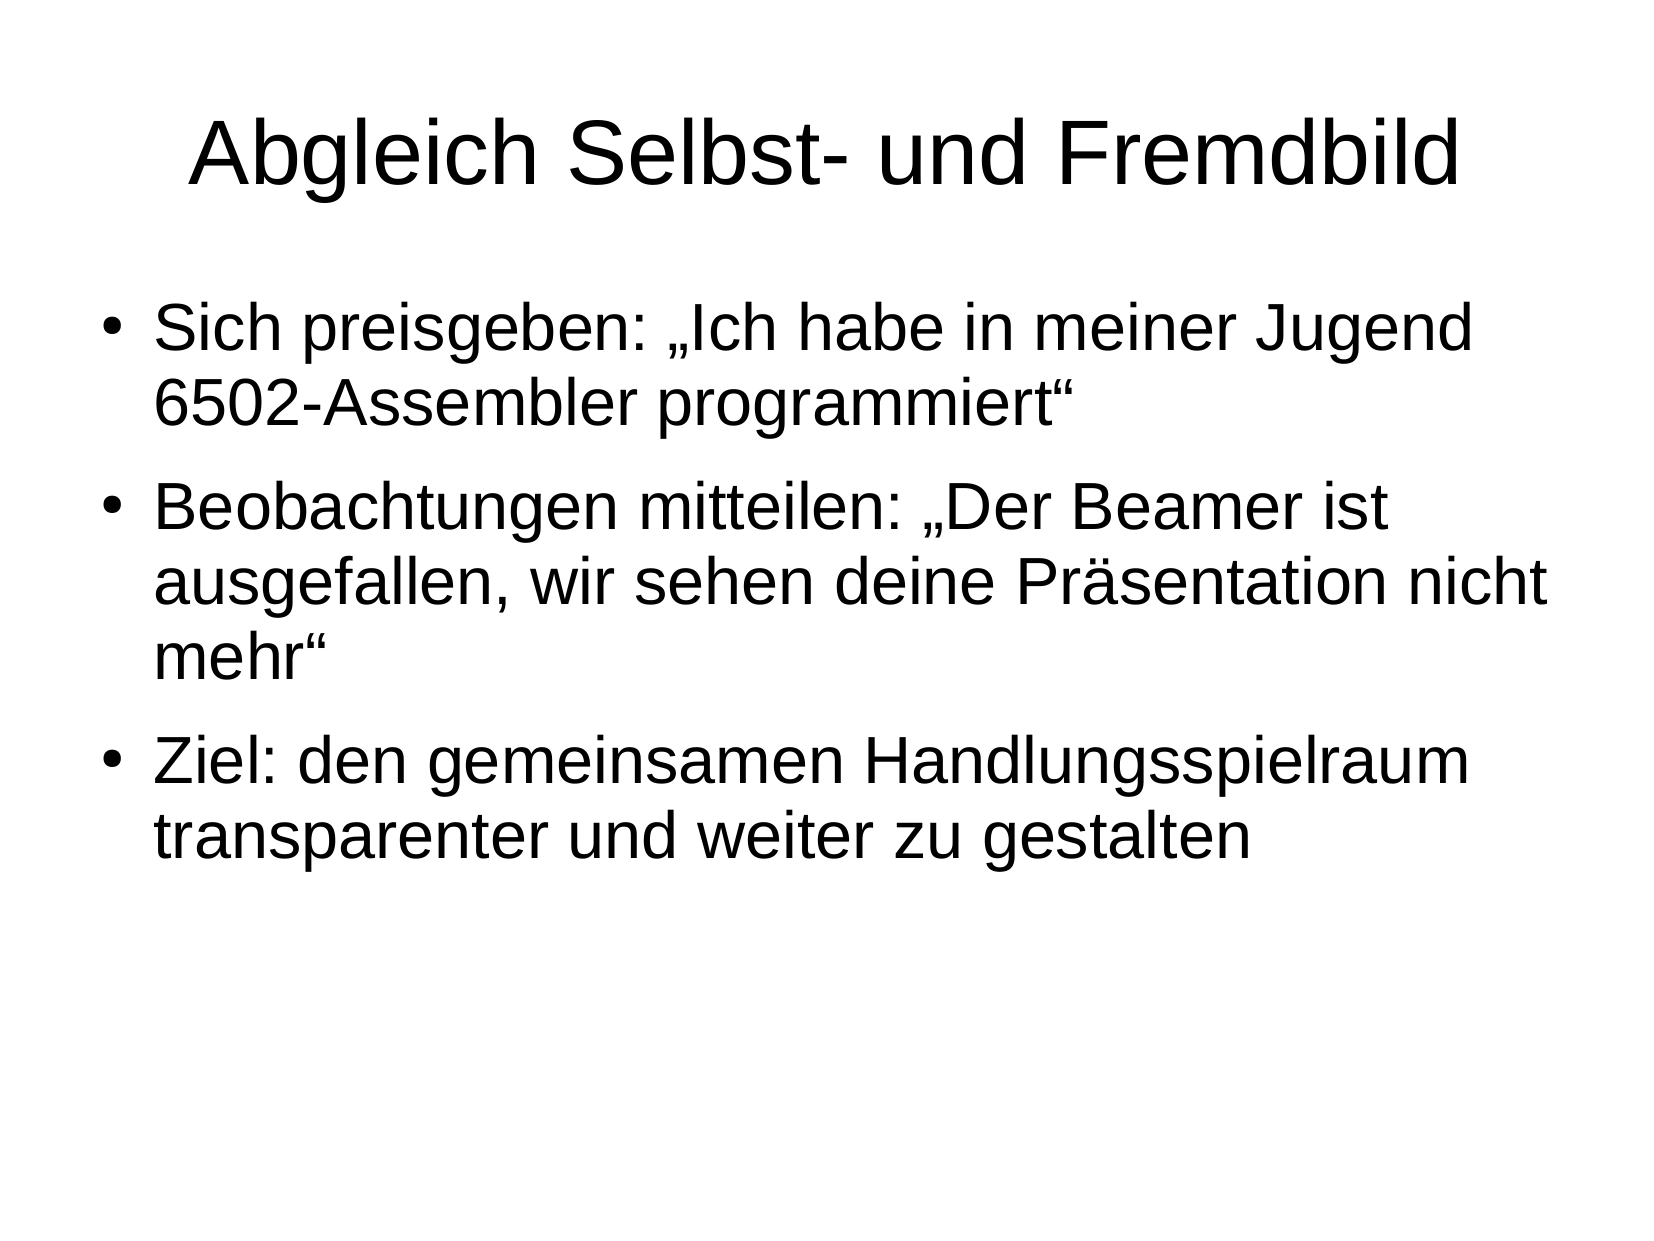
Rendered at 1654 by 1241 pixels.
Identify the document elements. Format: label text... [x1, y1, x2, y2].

list Sich preisgeben: „Ich habe in meiner Jugend 6502-Assembler programmiert“ Beobachtungen mitteilen: „Der Beamer ist ausgefallen, wir sehen deine Präsentation nicht mehr“ Ziel: den gemeinsamen Handlungsspielraum transparenter und weiter zu gestalten [82, 290, 1571, 1010]
title Abgleich Selbst- und Fremdbild [82, 49, 1571, 257]
